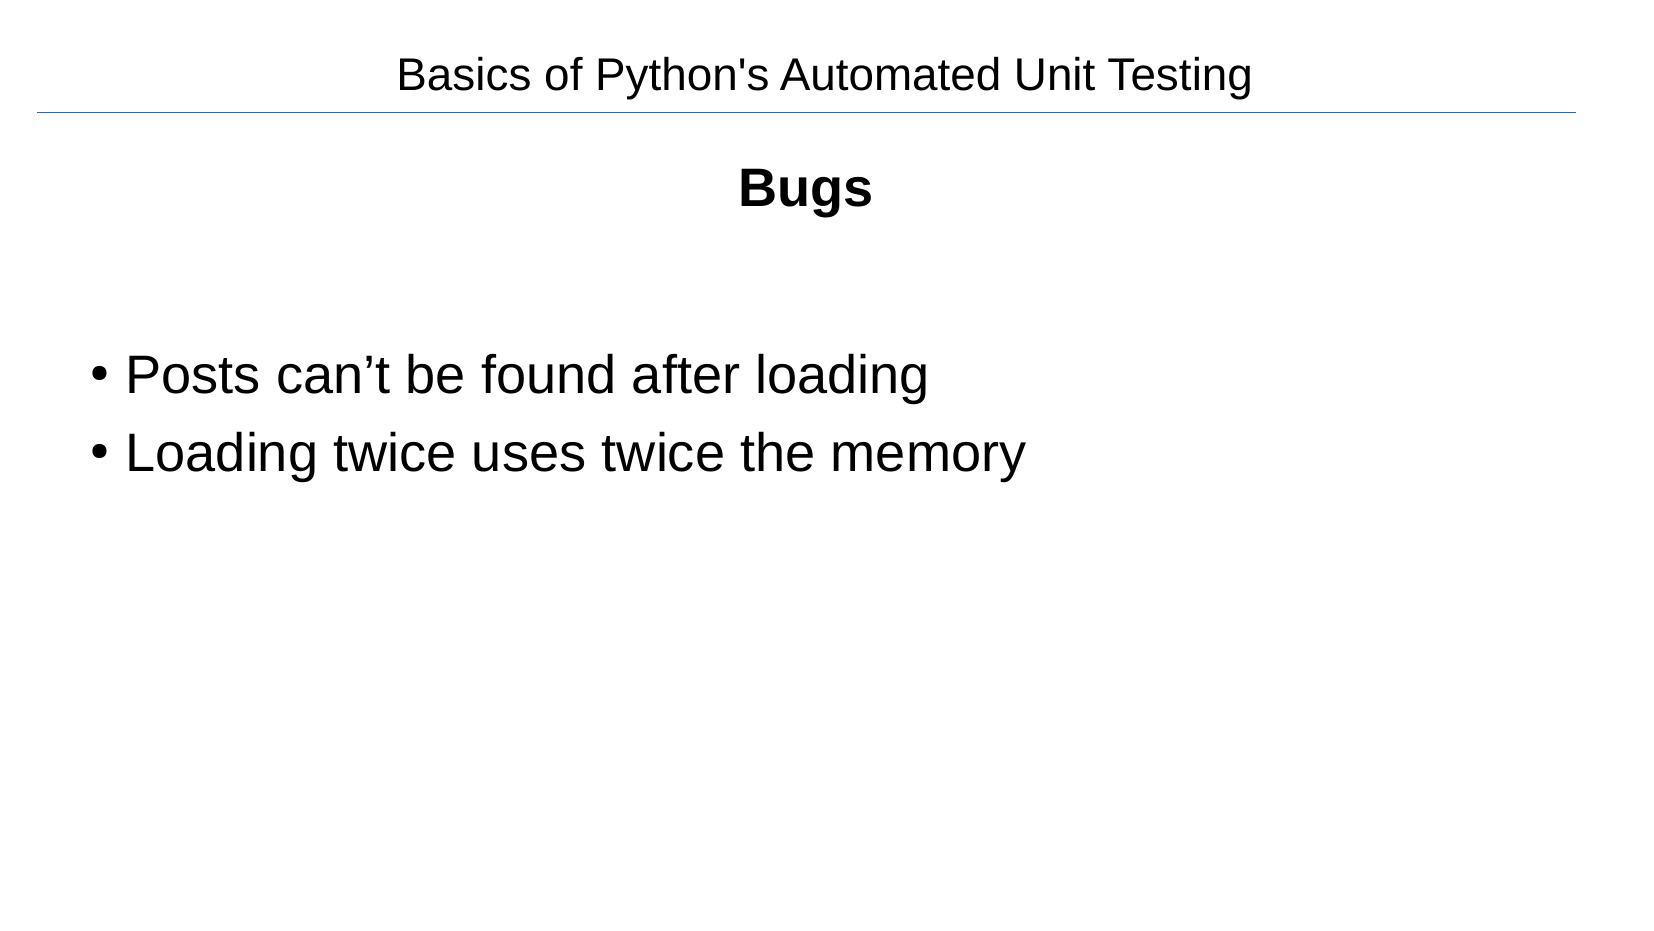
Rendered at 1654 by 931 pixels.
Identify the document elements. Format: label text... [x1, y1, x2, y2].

text_box Bugs [37, 150, 1576, 226]
subtitle Basics of Python's Automated Unit Testing [75, 37, 1576, 112]
text_box Posts can’t be found after loading Loading twice uses twice the memory [75, 258, 1576, 491]
